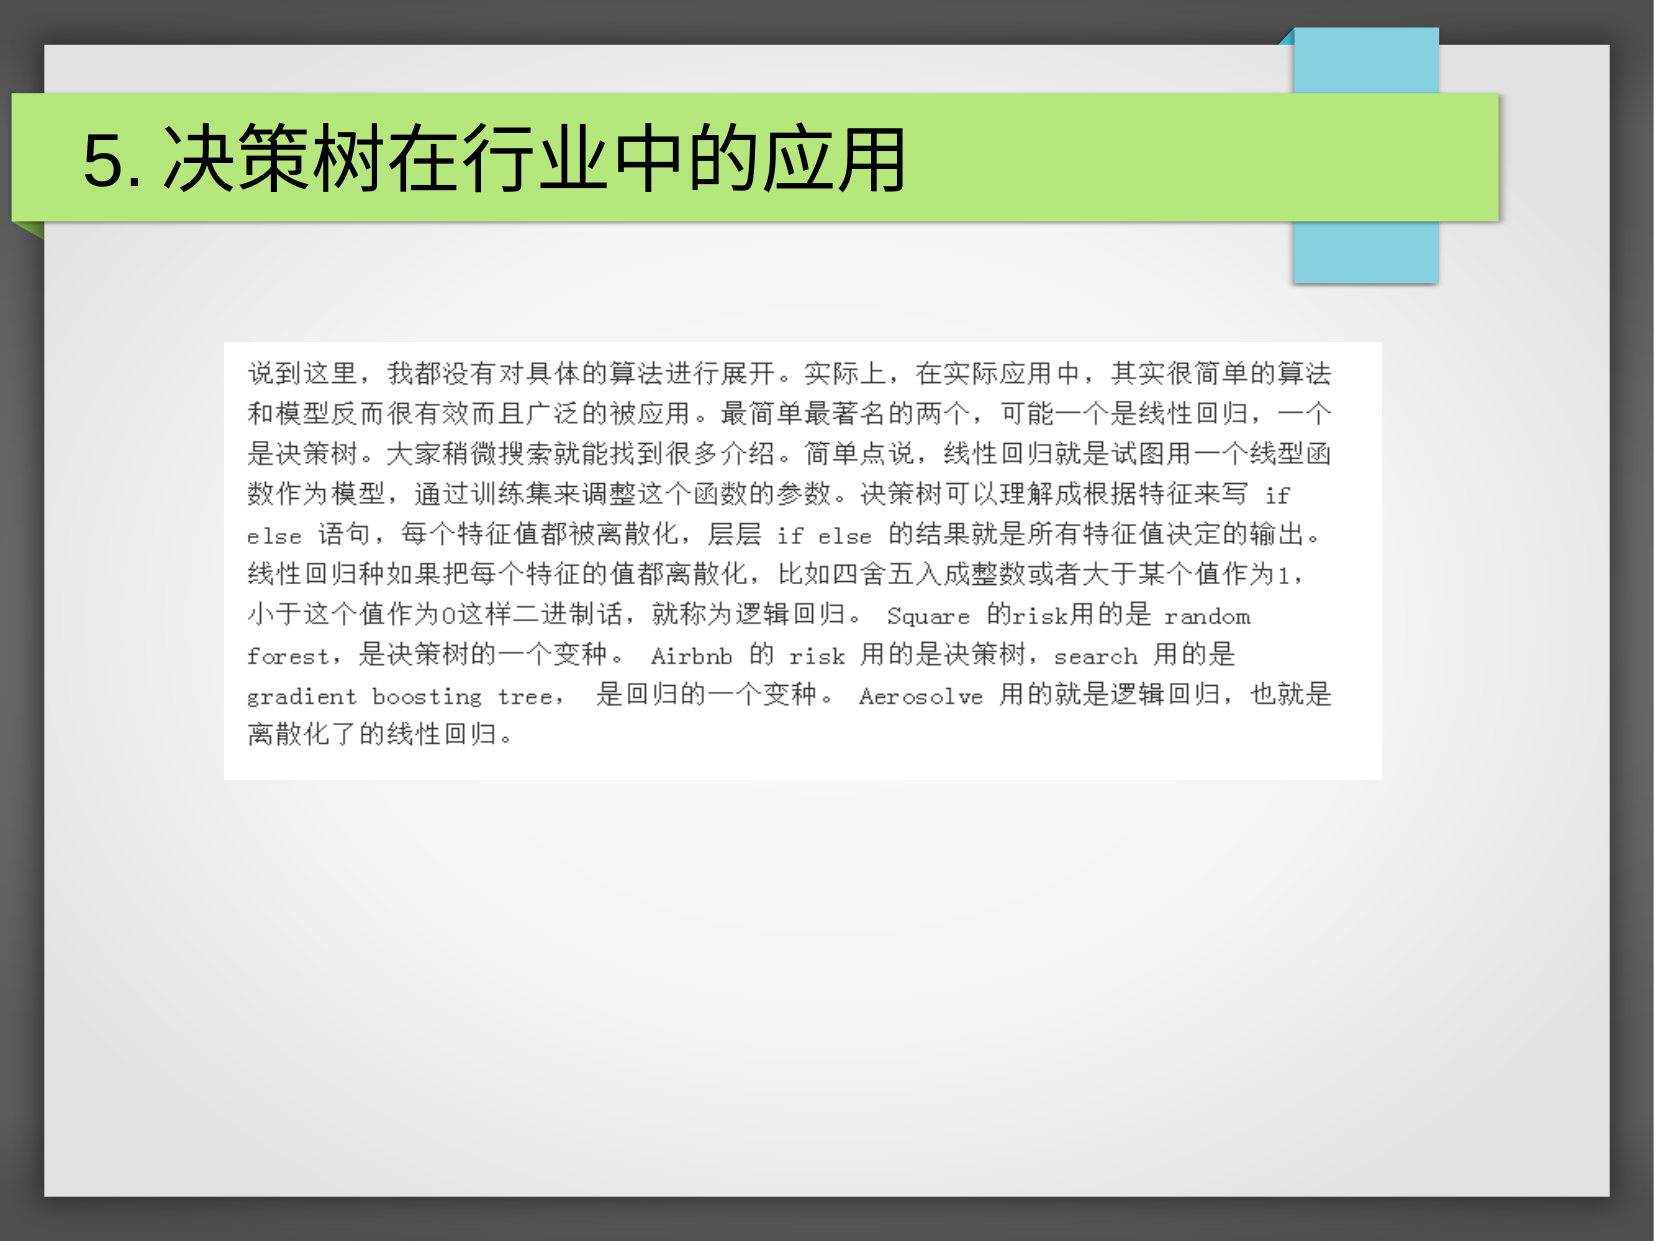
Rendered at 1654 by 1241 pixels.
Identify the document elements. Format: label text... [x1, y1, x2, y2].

title 5.决策树在行业中的应用 [82, 94, 1264, 213]
list [82, 295, 1571, 1015]
picture [0, 0, 1654, 1241]
